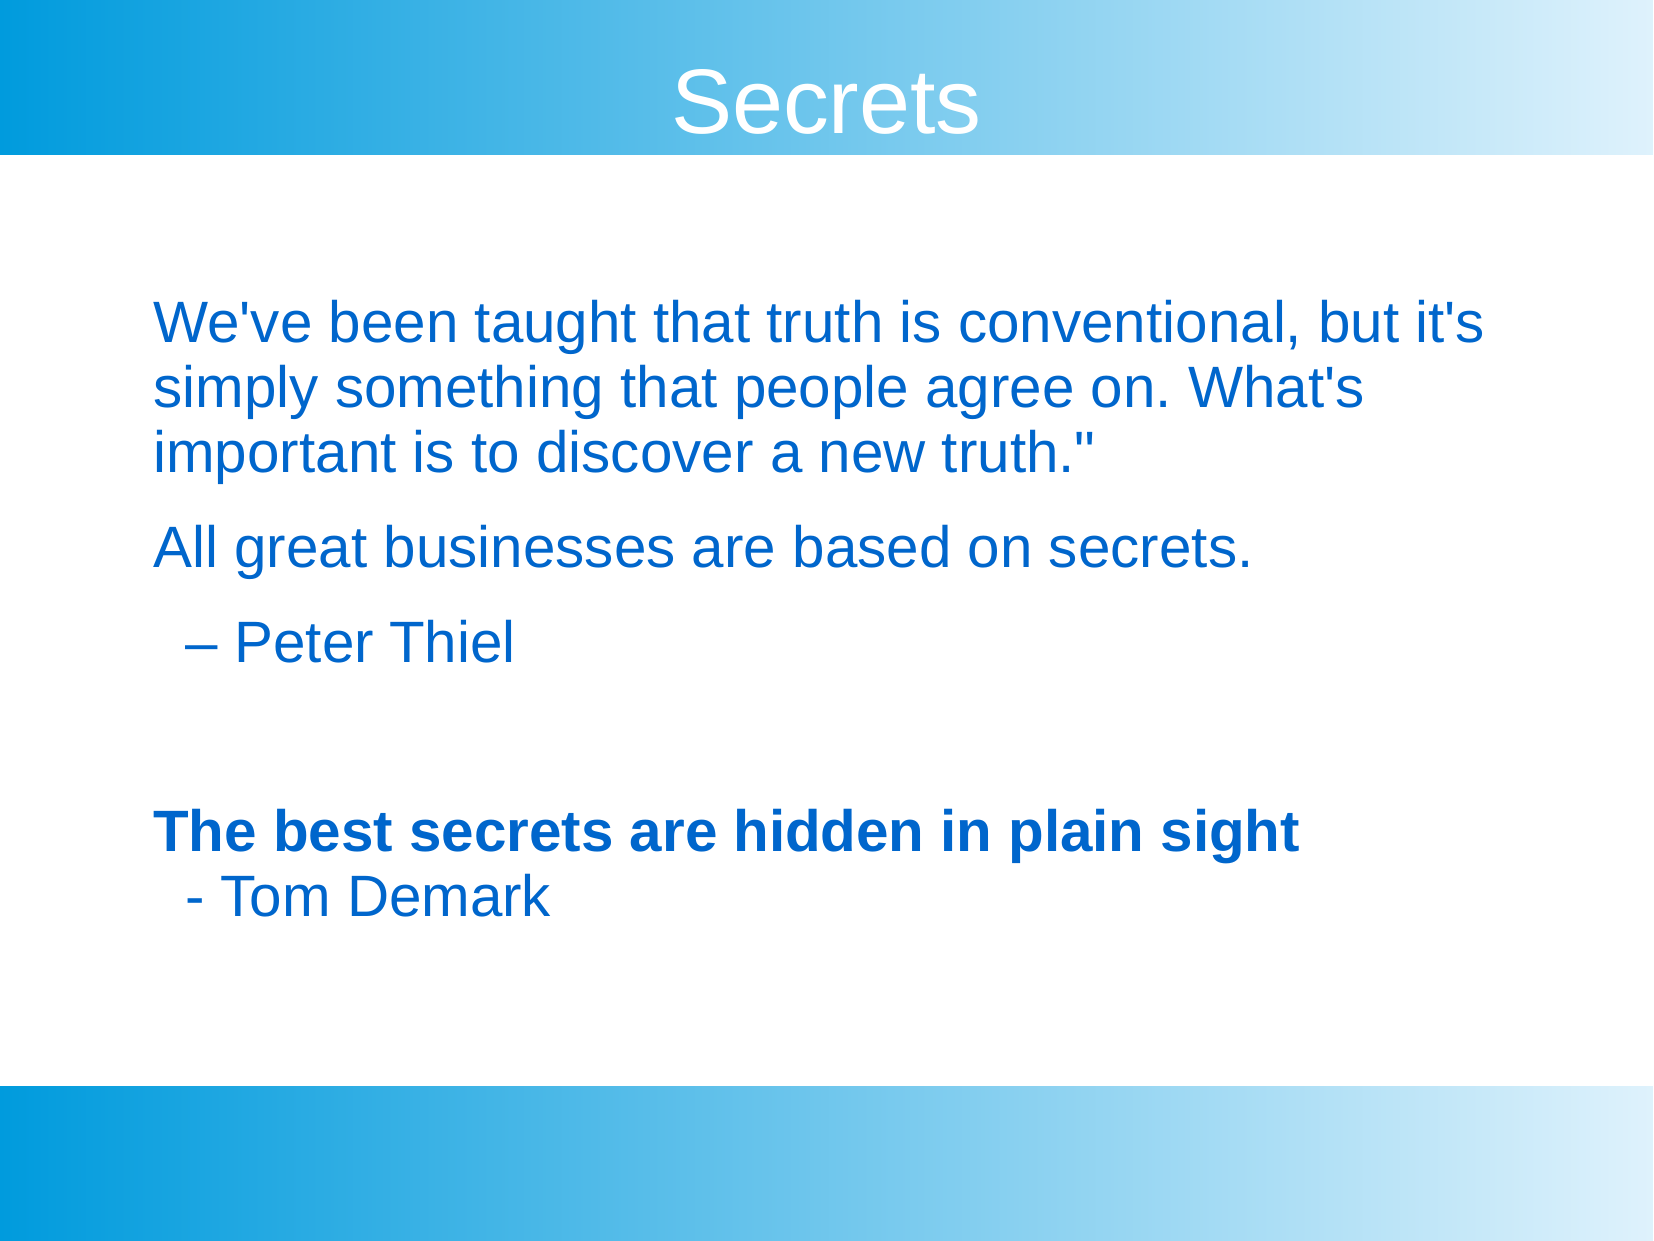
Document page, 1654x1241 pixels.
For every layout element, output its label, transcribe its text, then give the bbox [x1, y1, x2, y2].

list We've been taught that truth is conventional, but it's simply something that people agree on. What's important is to discover a new truth." All great businesses are based on secrets. – Peter Thiel The best secrets are hidden in plain sight - Tom Demark [82, 290, 1571, 1010]
title Secrets [82, 49, 1571, 155]
